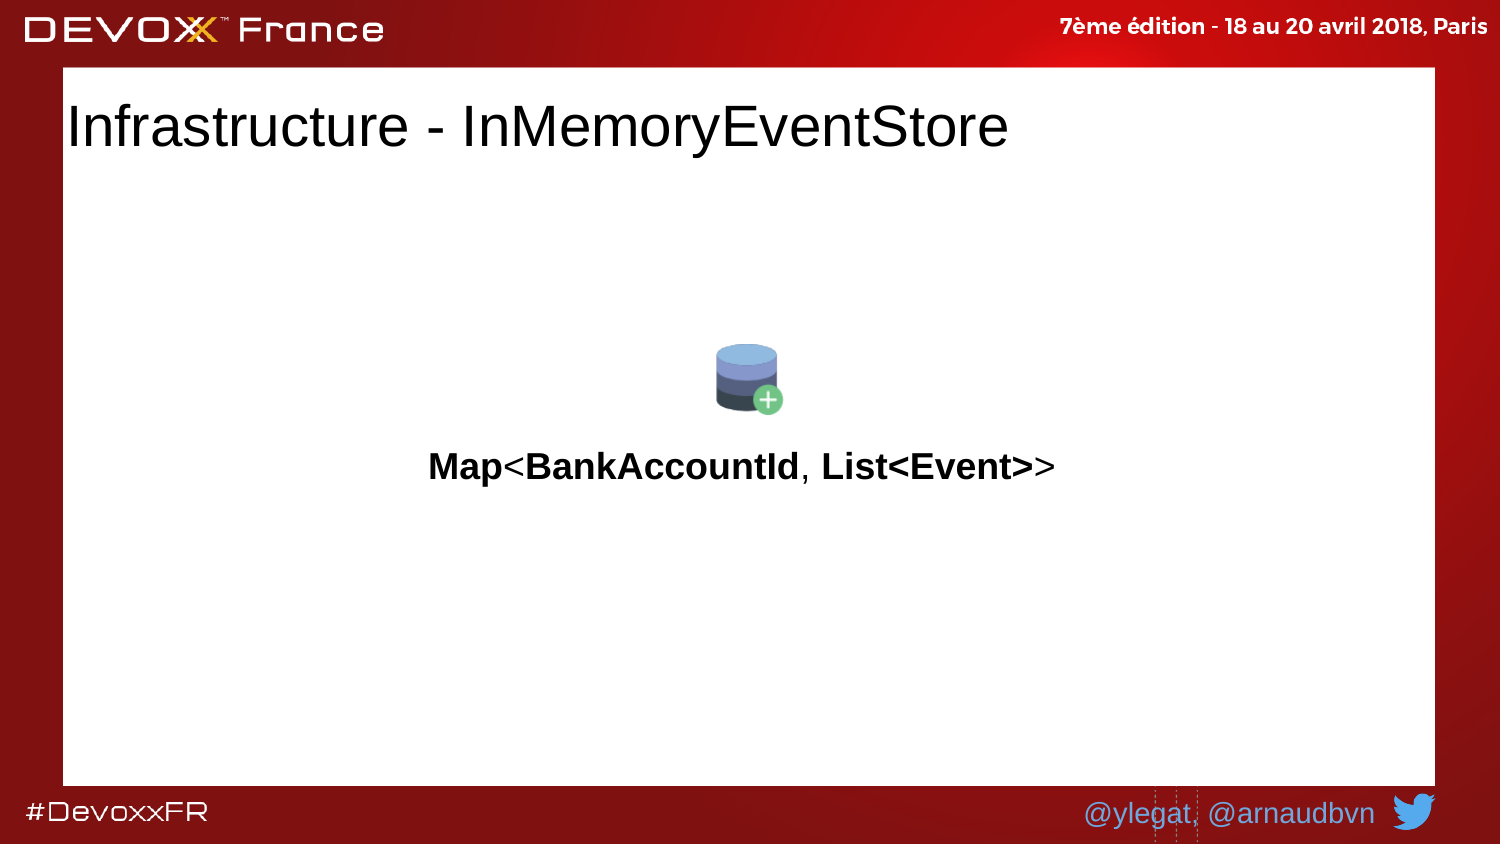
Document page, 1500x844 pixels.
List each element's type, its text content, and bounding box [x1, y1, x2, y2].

title Infrastructure - InMemoryEventStore [51, 72, 1449, 167]
picture [0, 0, 1500, 844]
text_box @ylegat, @arnaudbvn [1068, 779, 1399, 844]
text_box Map<BankAccountId, List<Event>> [413, 426, 1087, 512]
